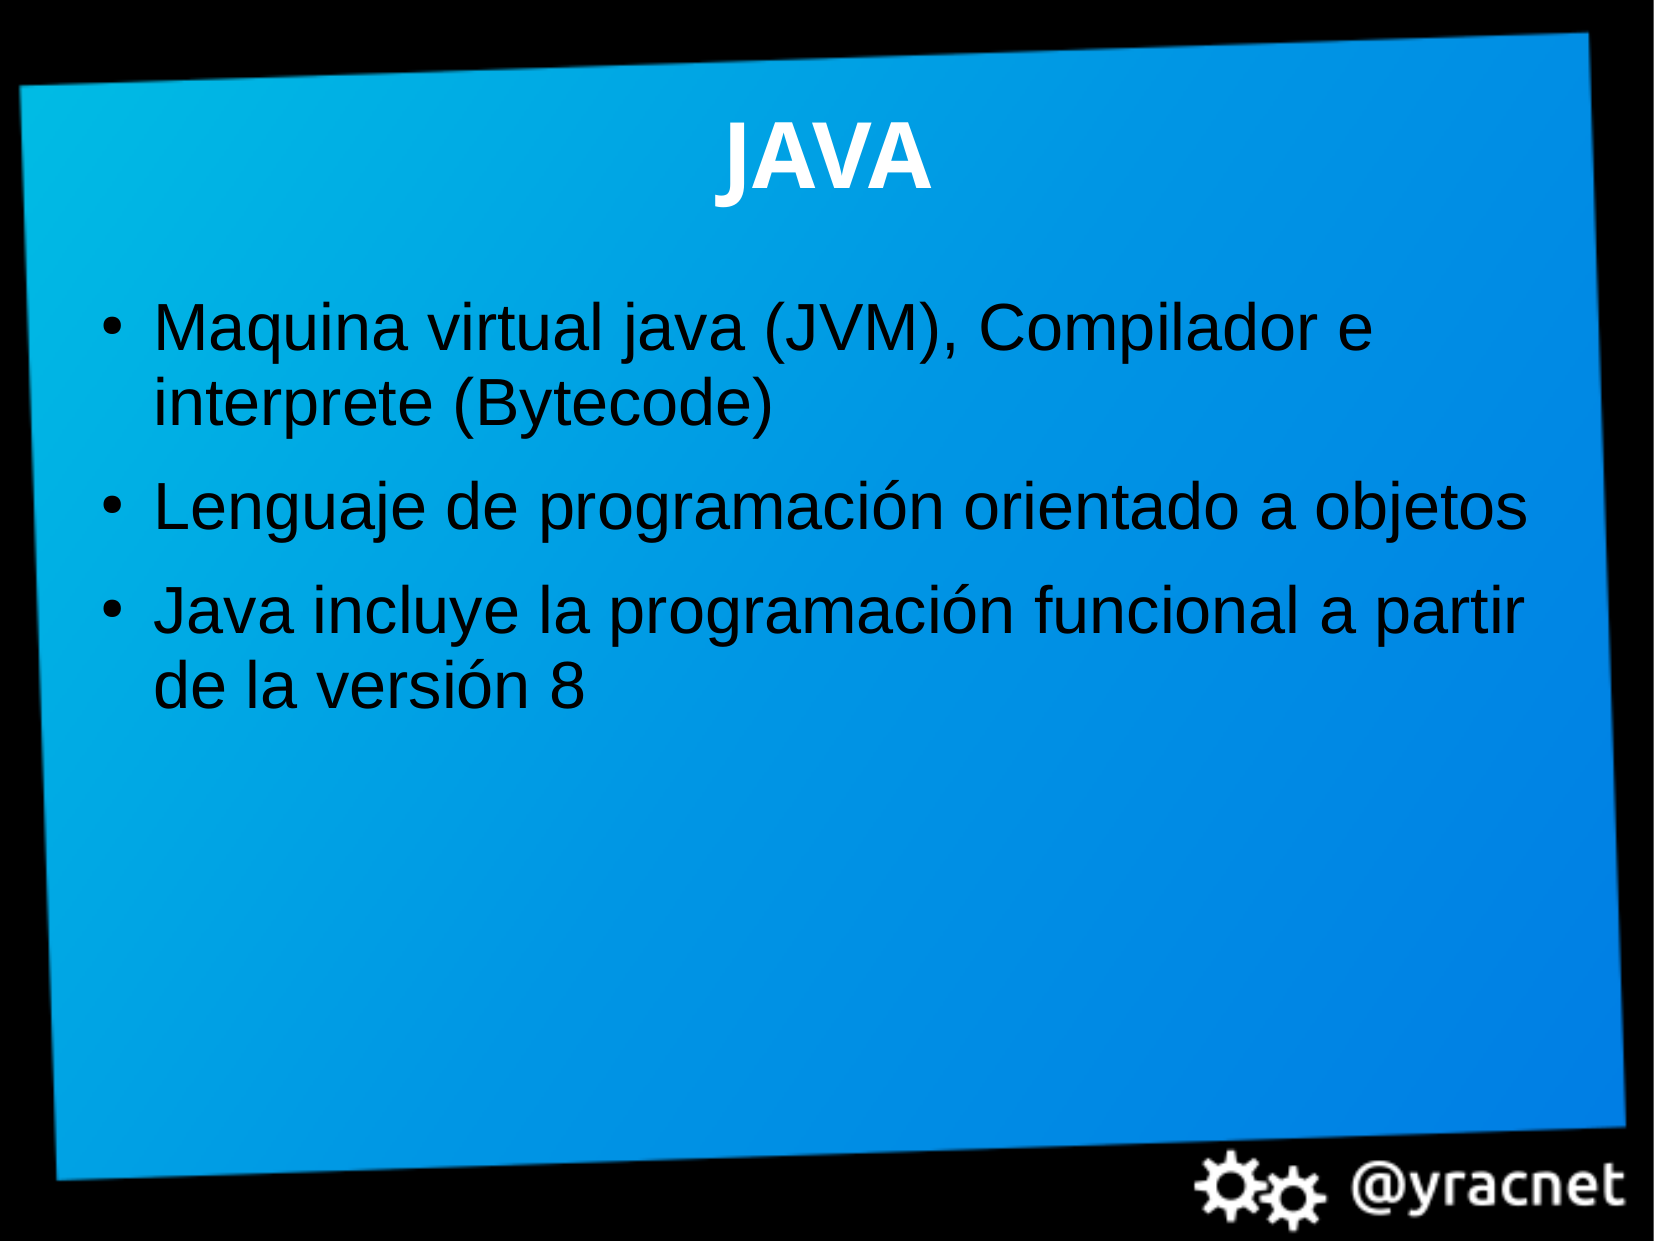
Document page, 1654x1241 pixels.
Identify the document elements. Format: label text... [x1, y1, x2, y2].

picture [0, 0, 1654, 1241]
list Maquina virtual java (JVM), Compilador e interprete (Bytecode) Lenguaje de programación orientado a objetos Java incluye la programación funcional a partir de la versión 8 [82, 290, 1571, 1010]
title JAVA [82, 49, 1571, 257]
